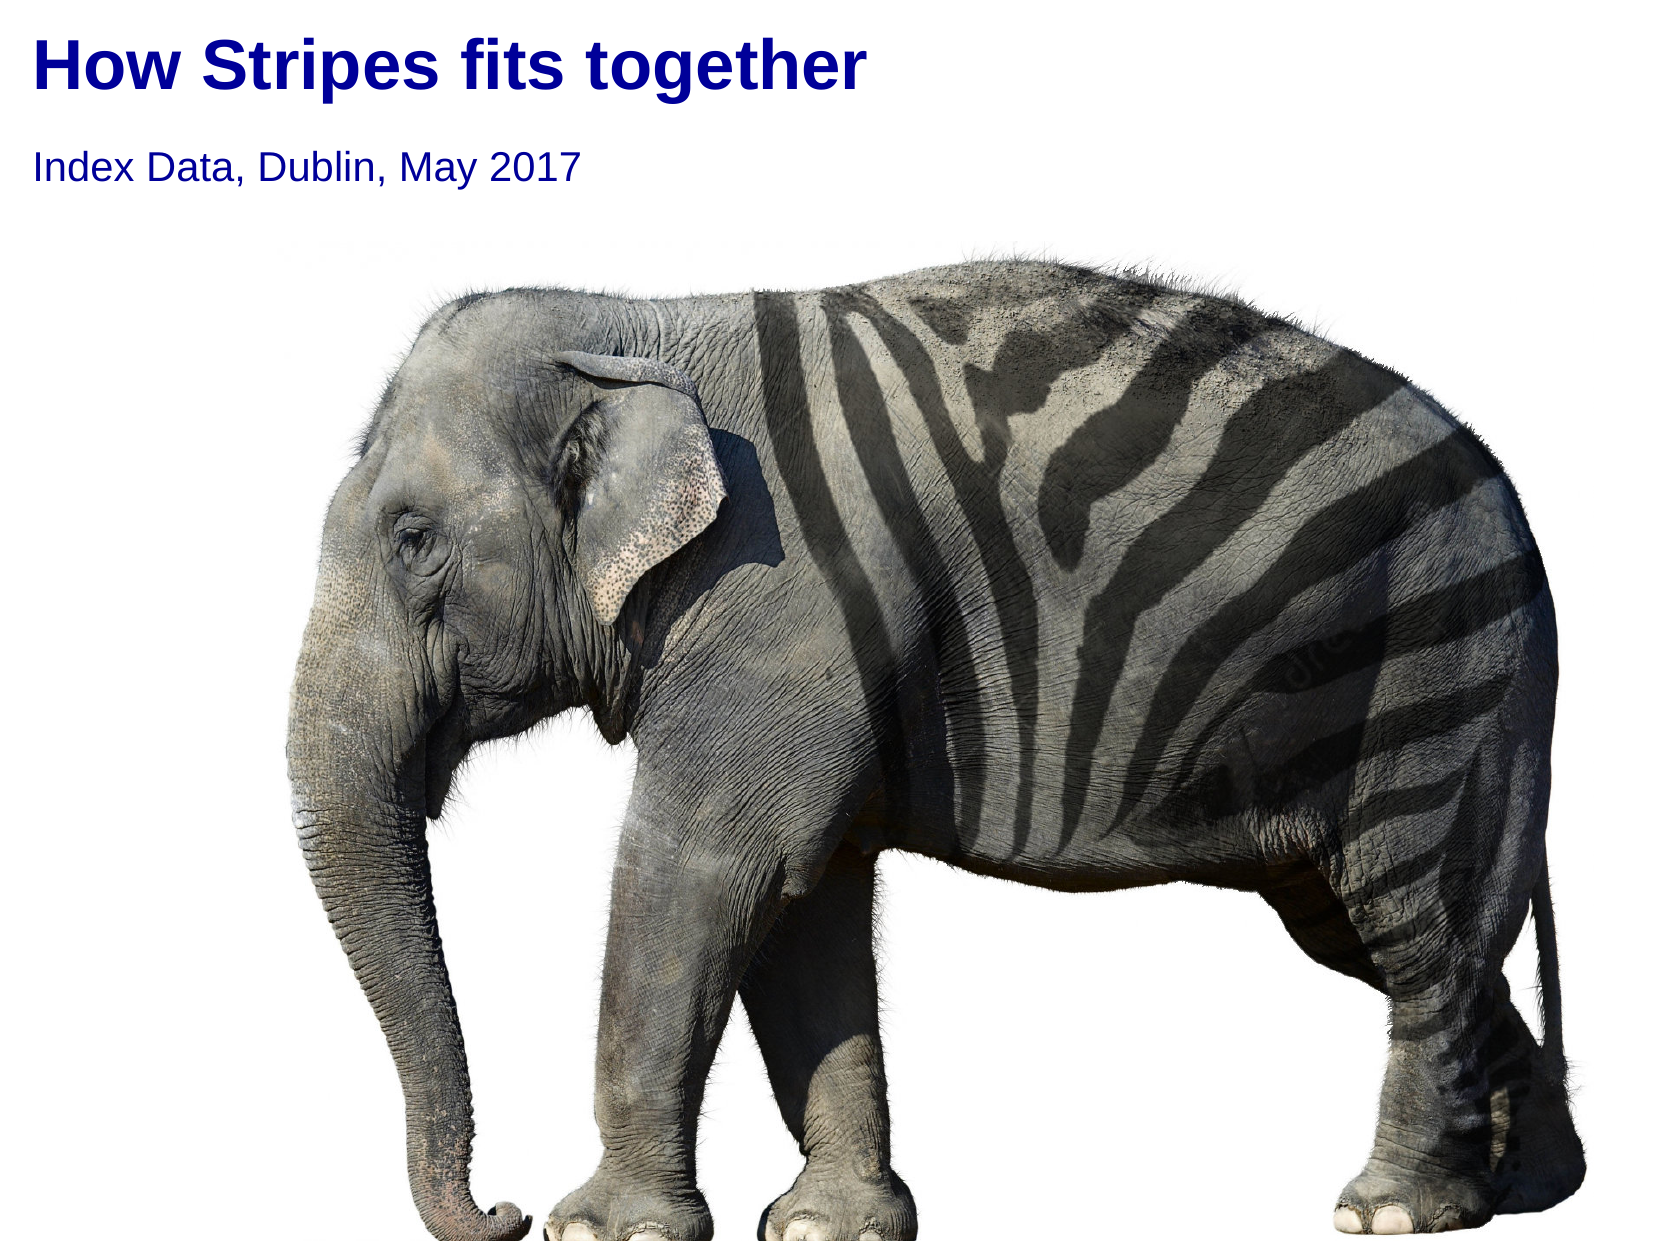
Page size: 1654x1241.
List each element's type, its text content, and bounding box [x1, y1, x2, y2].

text_box How Stripes fits together [17, 17, 886, 112]
picture [277, 241, 1594, 1241]
text_box Index Data, Dublin, May 2017 [17, 135, 827, 228]
